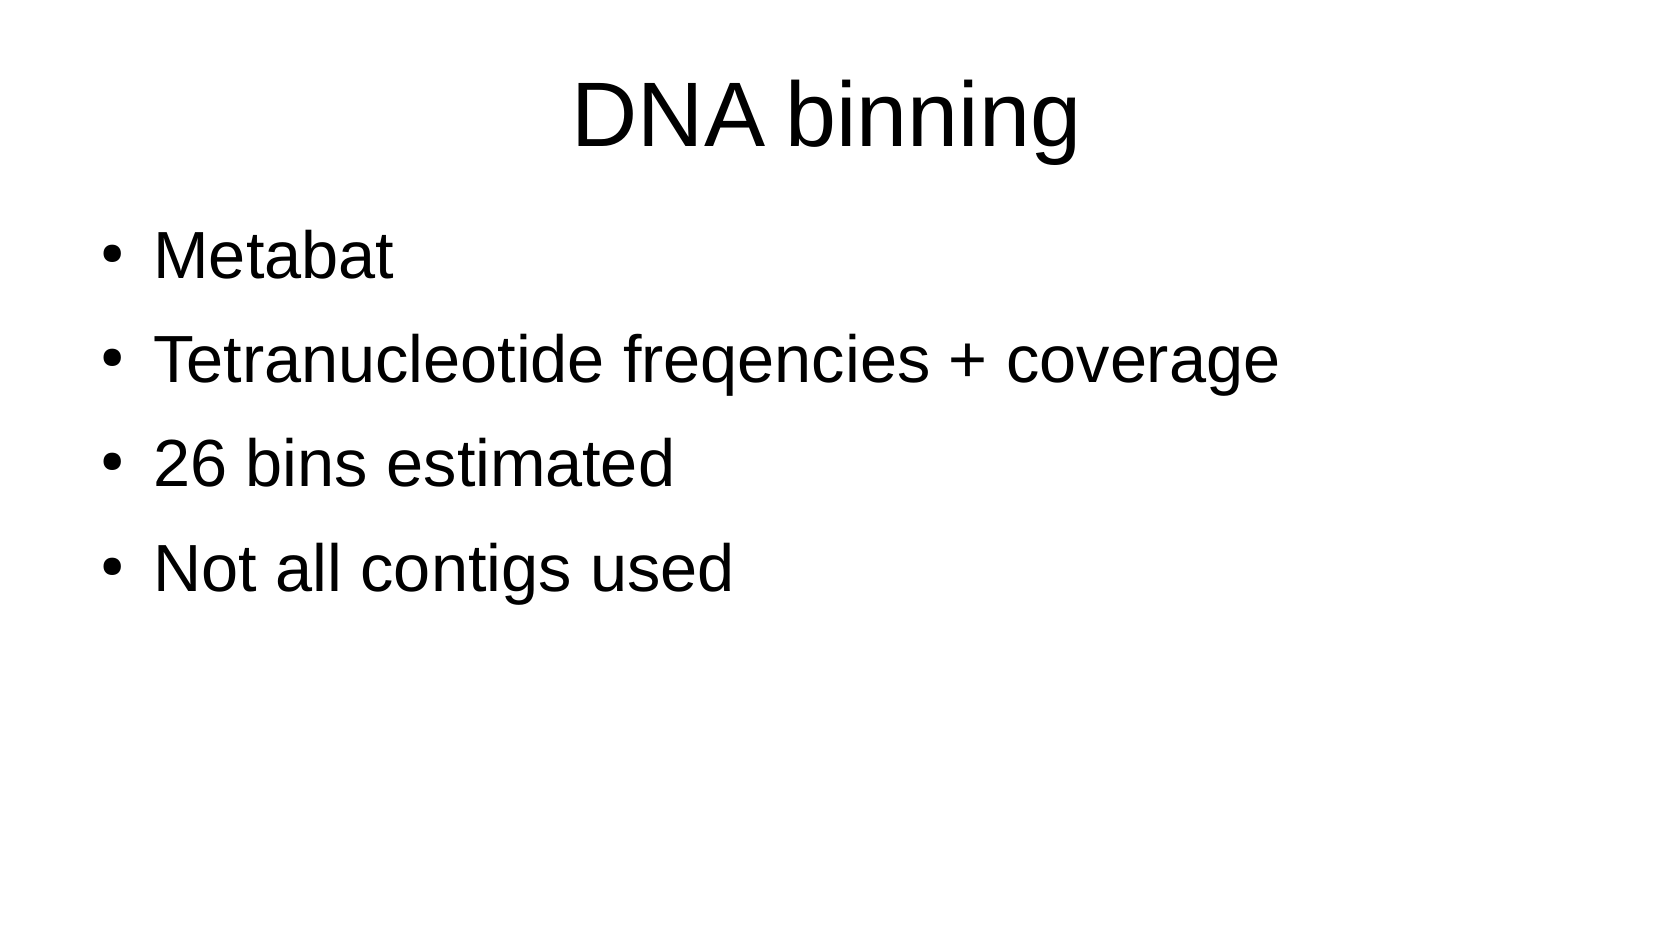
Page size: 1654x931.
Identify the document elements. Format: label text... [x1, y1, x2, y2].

title DNA binning [82, 37, 1571, 193]
list Metabat Tetranucleotide freqencies + coverage 26 bins estimated Not all contigs used [82, 217, 1571, 758]
